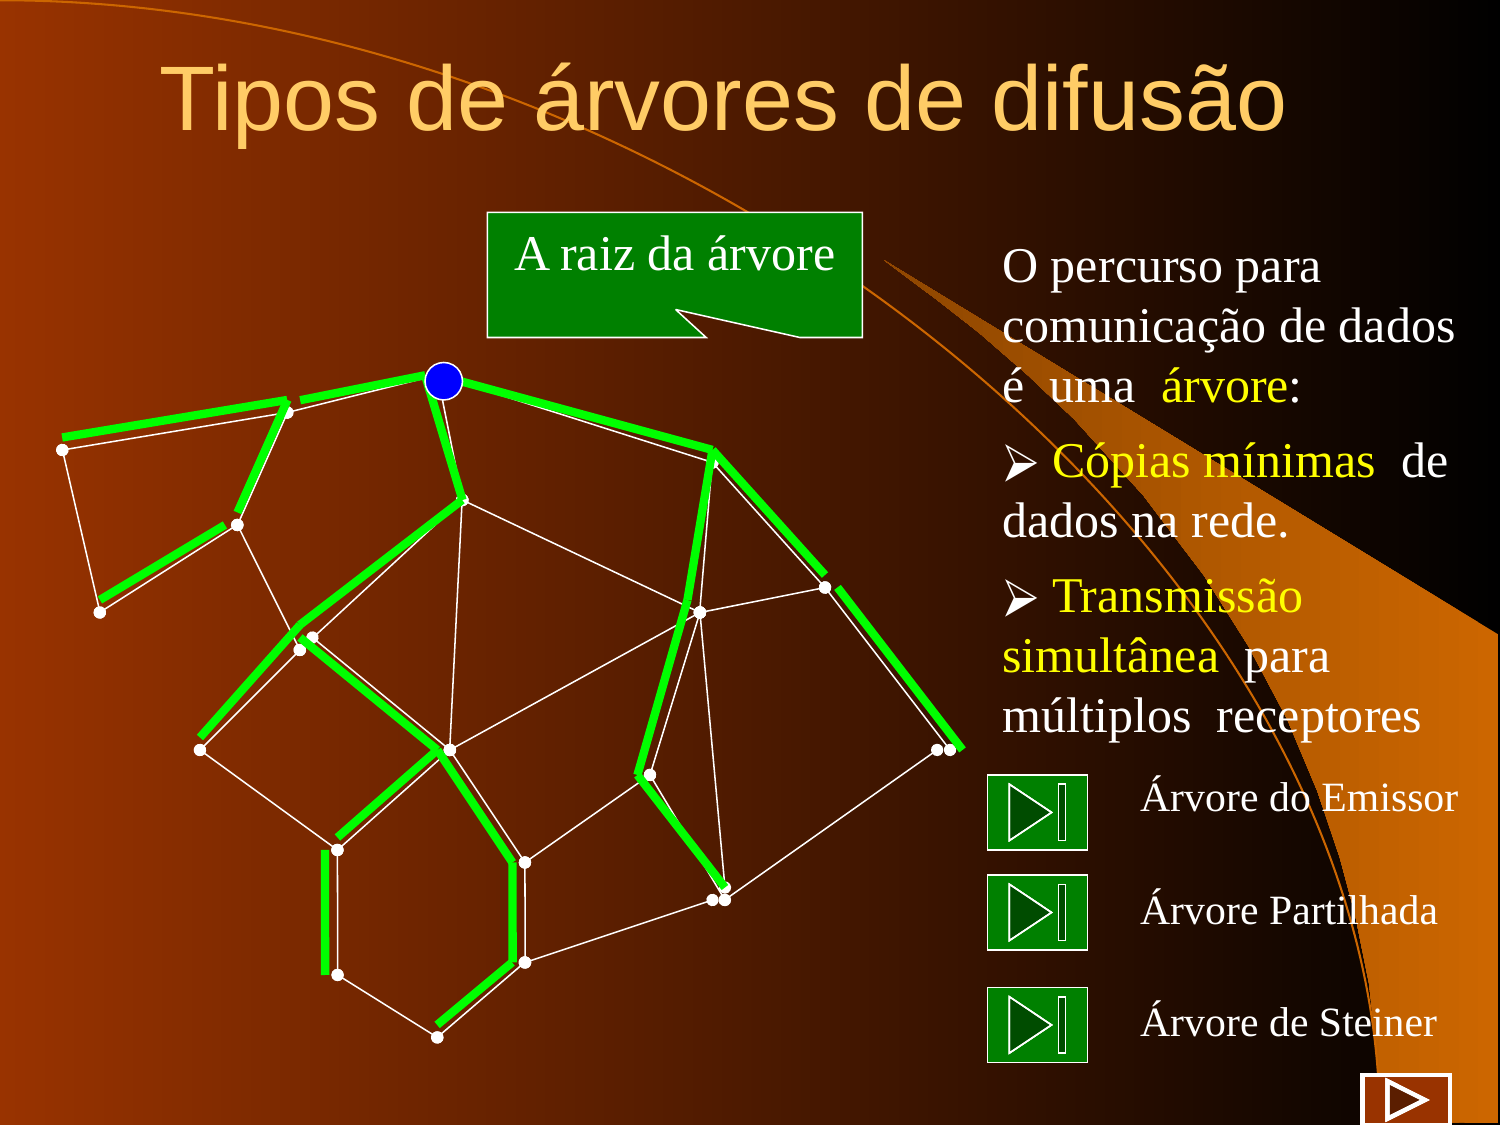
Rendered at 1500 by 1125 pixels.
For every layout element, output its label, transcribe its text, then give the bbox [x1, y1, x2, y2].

text_box [987, 774, 1088, 850]
text_box [987, 987, 1088, 1063]
title Tipos de árvores de difusão [0, 0, 1500, 188]
text_box Árvore de Steiner [1125, 987, 1475, 1053]
text_box A raiz da árvore [487, 212, 863, 338]
text_box [1362, 1074, 1450, 1125]
text_box [987, 874, 1088, 950]
text_box O percurso para comunicação de dados é uma árvore: Cópias mínimas de dados na rede. Transmissão simultânea para múltiplos receptores [987, 224, 1500, 756]
text_box Árvore Partilhada [1125, 874, 1463, 940]
text_box Árvore do Emissor [1124, 762, 1500, 828]
text_box [425, 362, 463, 400]
